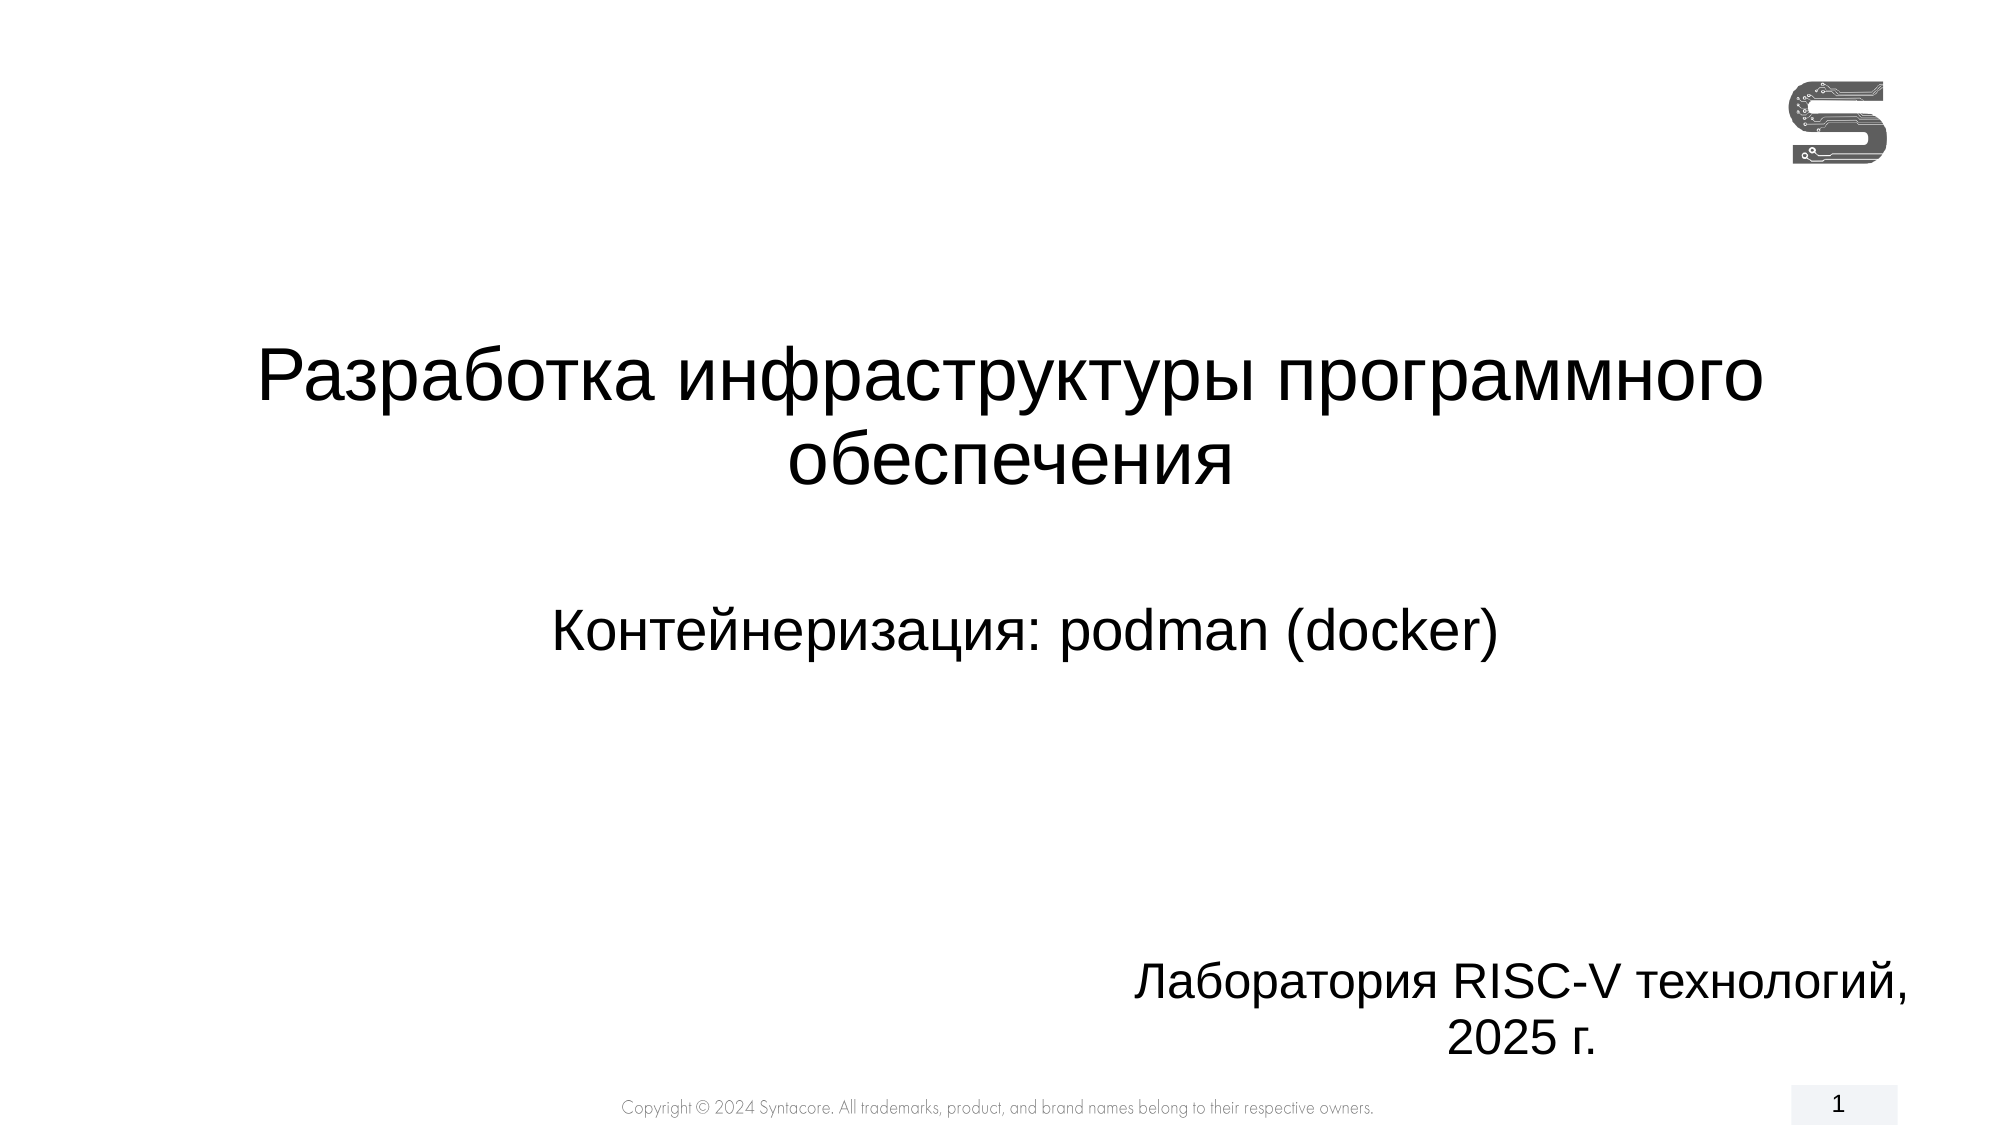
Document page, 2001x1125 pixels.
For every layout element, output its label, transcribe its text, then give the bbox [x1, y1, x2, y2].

text_box <number> [1817, 1082, 1961, 1125]
text_box Лаборатория RISC-V технологий, 2025 г. [1078, 946, 1966, 1073]
picture [621, 1094, 1381, 1119]
text_box Контейнеризация: podman (docker) [118, 590, 1935, 680]
picture [1788, 81, 1887, 164]
text_box Разработка инфраструктуры программного обеспечения [103, 324, 1920, 508]
